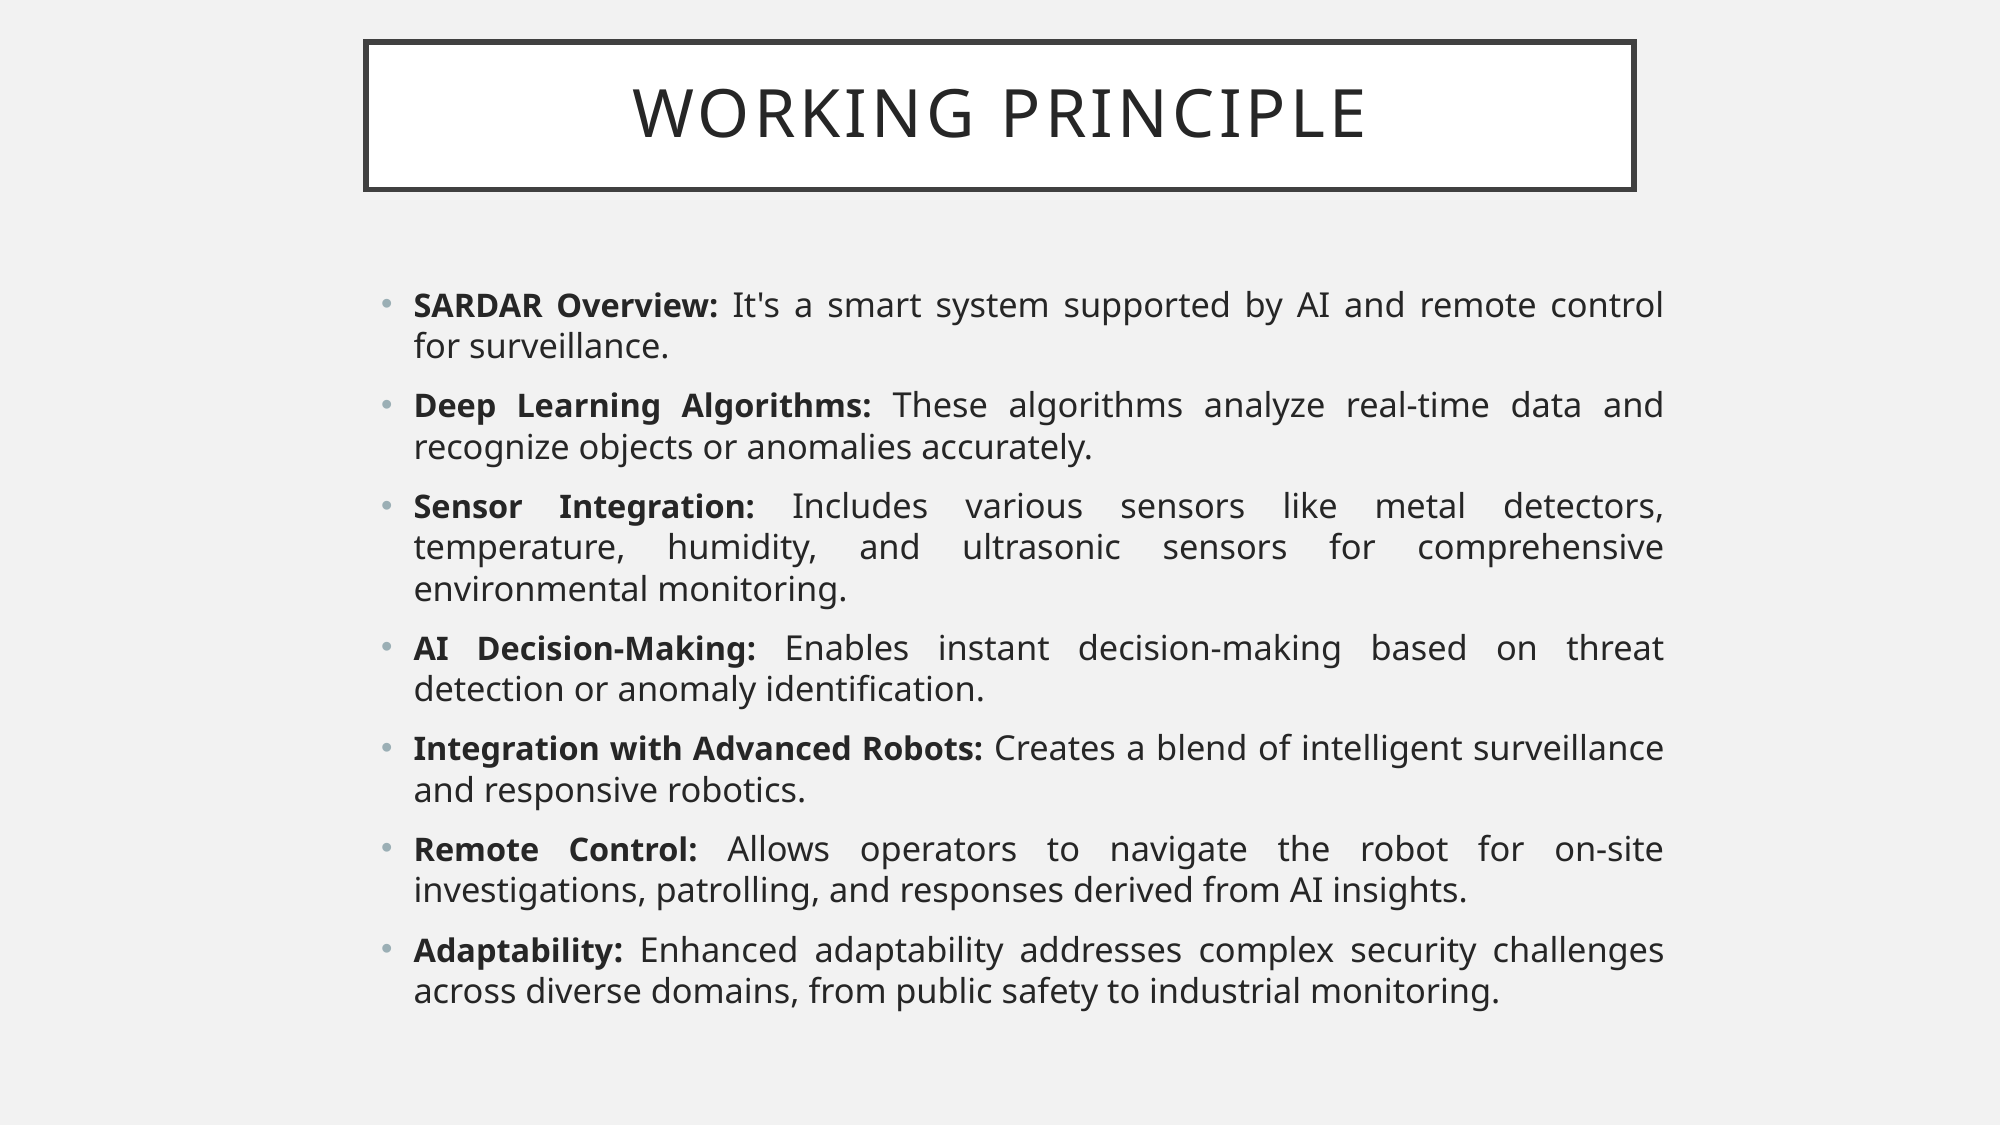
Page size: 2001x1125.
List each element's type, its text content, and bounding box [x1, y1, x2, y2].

list SARDAR Overview: It's a smart system supported by AI and remote control for surveillance. Deep Learning Algorithms: These algorithms analyze real-time data and recognize objects or anomalies accurately. Sensor Integration: Includes various sensors like metal detectors, temperature, humidity, and ultrasonic sensors for comprehensive environmental monitoring. AI Decision-Making: Enables instant decision-making based on threat detection or anomaly identification. Integration with Advanced Robots: Creates a blend of intelligent surveillance and responsive robotics. Remote Control: Allows operators to navigate the robot for on-site investigations, patrolling, and responses derived from AI insights. Adaptability: Enhanced adaptability addresses complex security challenges across diverse domains, from public safety to industrial monitoring. [366, 275, 1680, 1027]
title Working PRINCIPLE [366, 42, 1634, 190]
